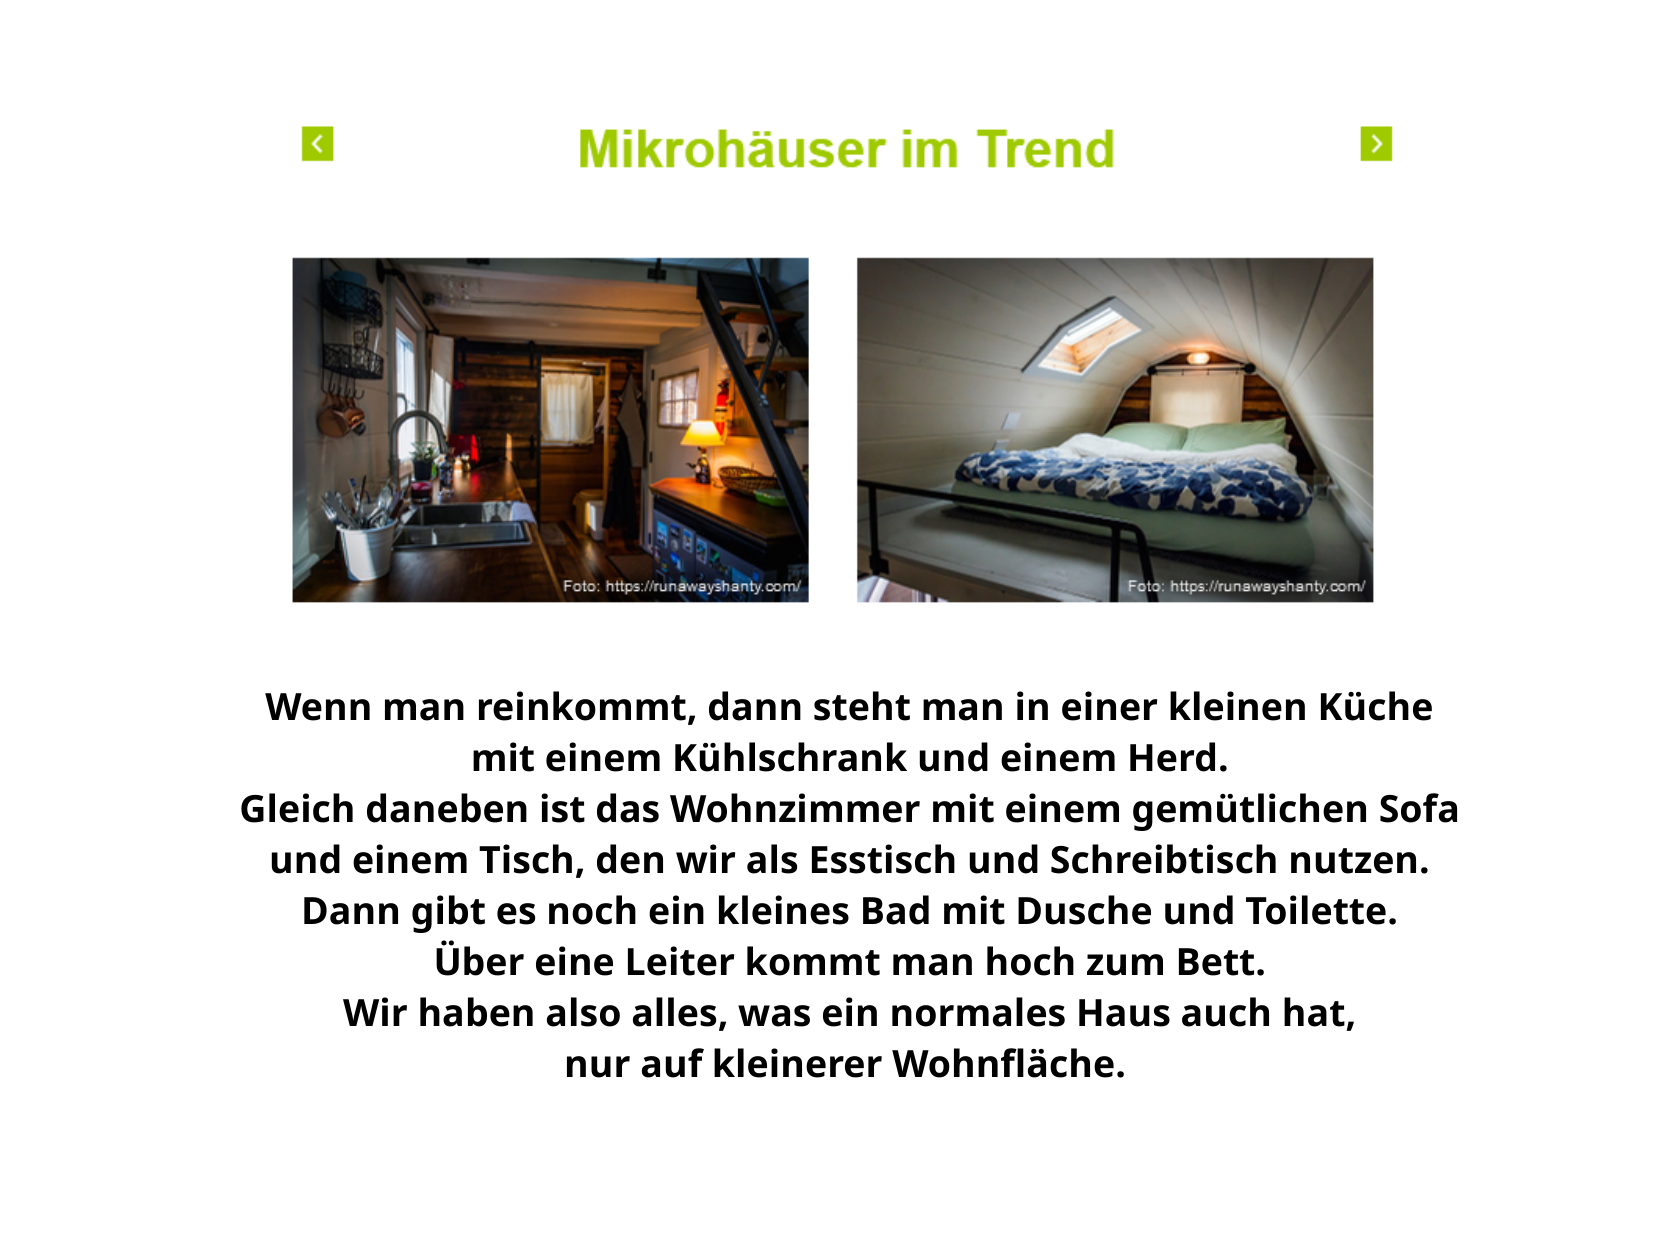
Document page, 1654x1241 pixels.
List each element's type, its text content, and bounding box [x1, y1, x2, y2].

title Wenn man reinkommt, dann steht man in einer kleinen Küche mit einem Kühlschrank und einem Herd. Gleich daneben ist das Wohnzimmer mit einem gemütlichen Sofa und einem Tisch, den wir als Esstisch und Schreibtisch nutzen. Dann gibt es noch ein kleines Bad mit Dusche und Toilette. Über eine Leiter kommt man hoch zum Bett. Wir haben also alles, was ein normales Haus auch hat, nur auf kleinerer Wohnfläche. [59, 271, 1642, 1241]
picture [271, 72, 1408, 176]
title [59, 176, 1642, 271]
